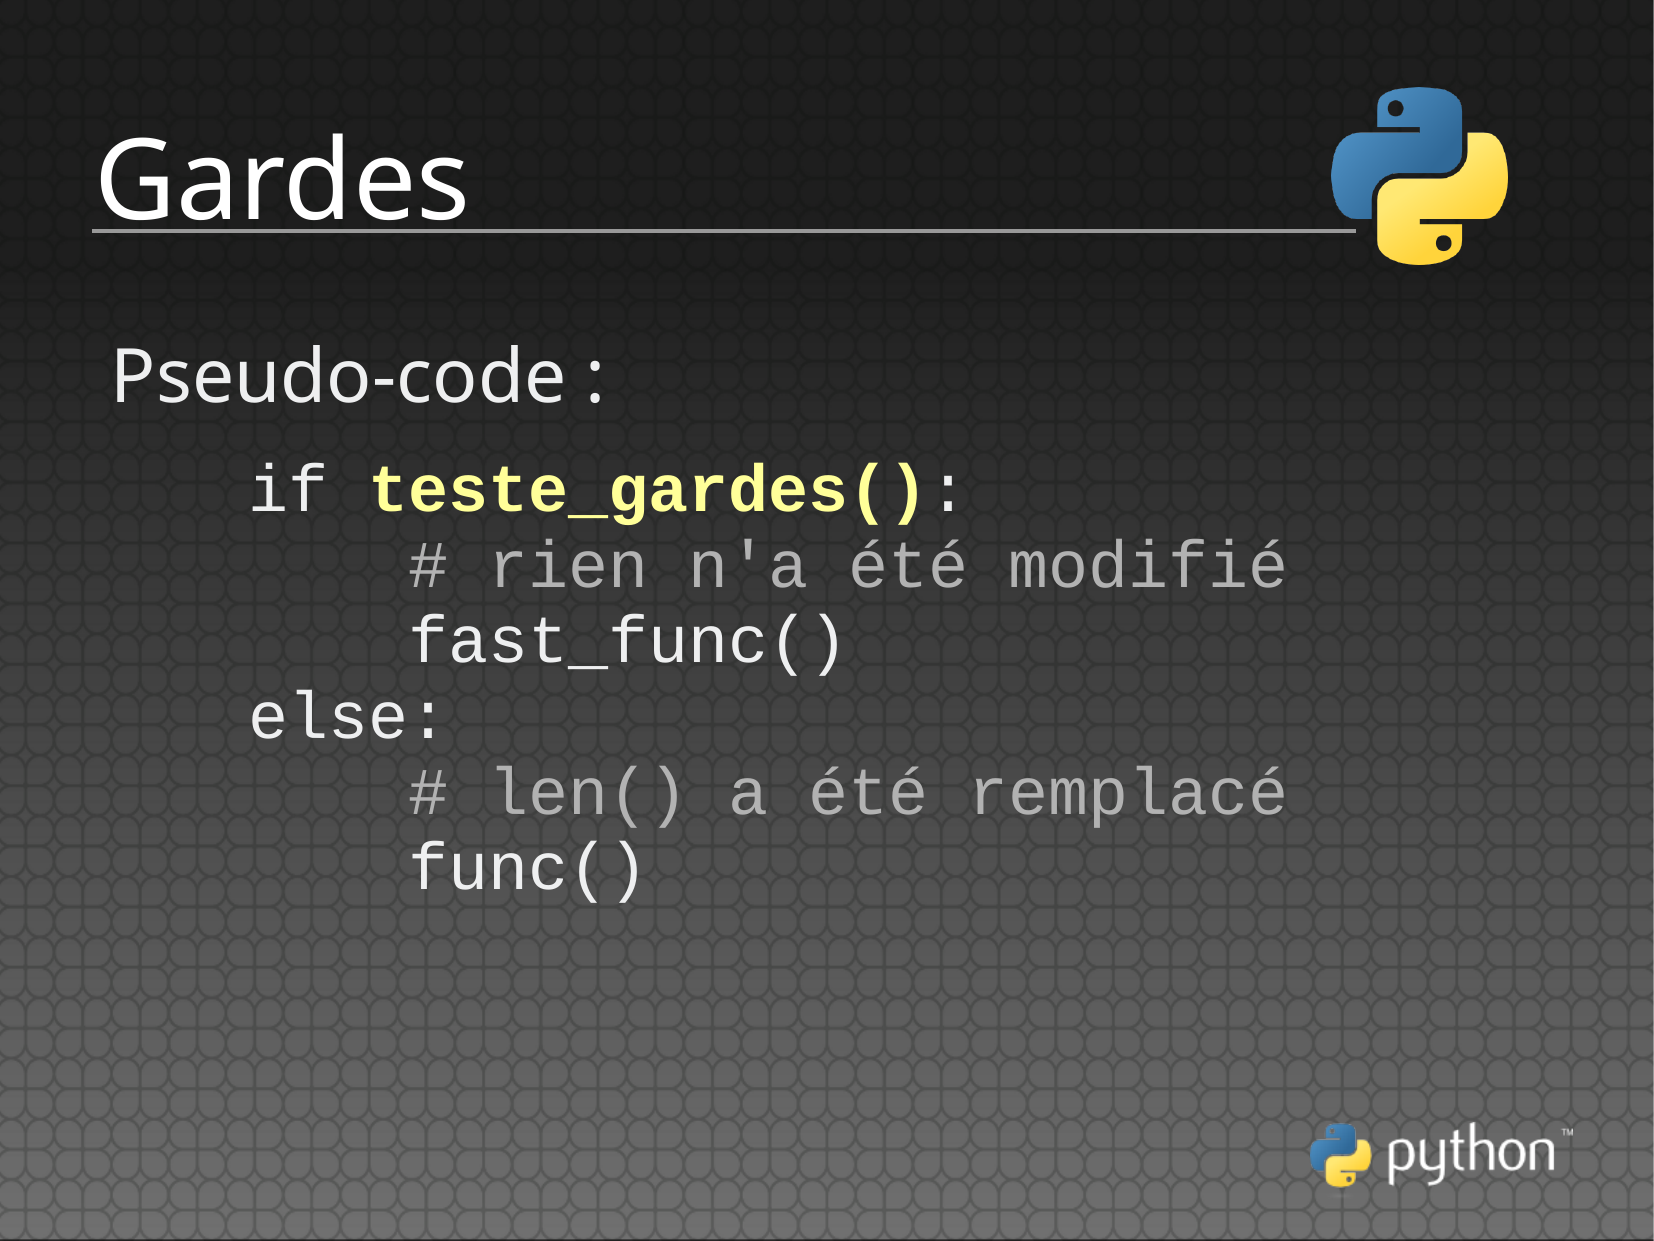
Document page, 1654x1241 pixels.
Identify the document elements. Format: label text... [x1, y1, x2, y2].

text_box Pseudo-code : [96, 314, 636, 406]
list if teste_gardes(): # rien n'a été modifié fast_func() else: # len() a été remplacé func() [248, 456, 1597, 1021]
picture [0, 0, 1654, 1241]
title Gardes [94, 100, 1426, 251]
